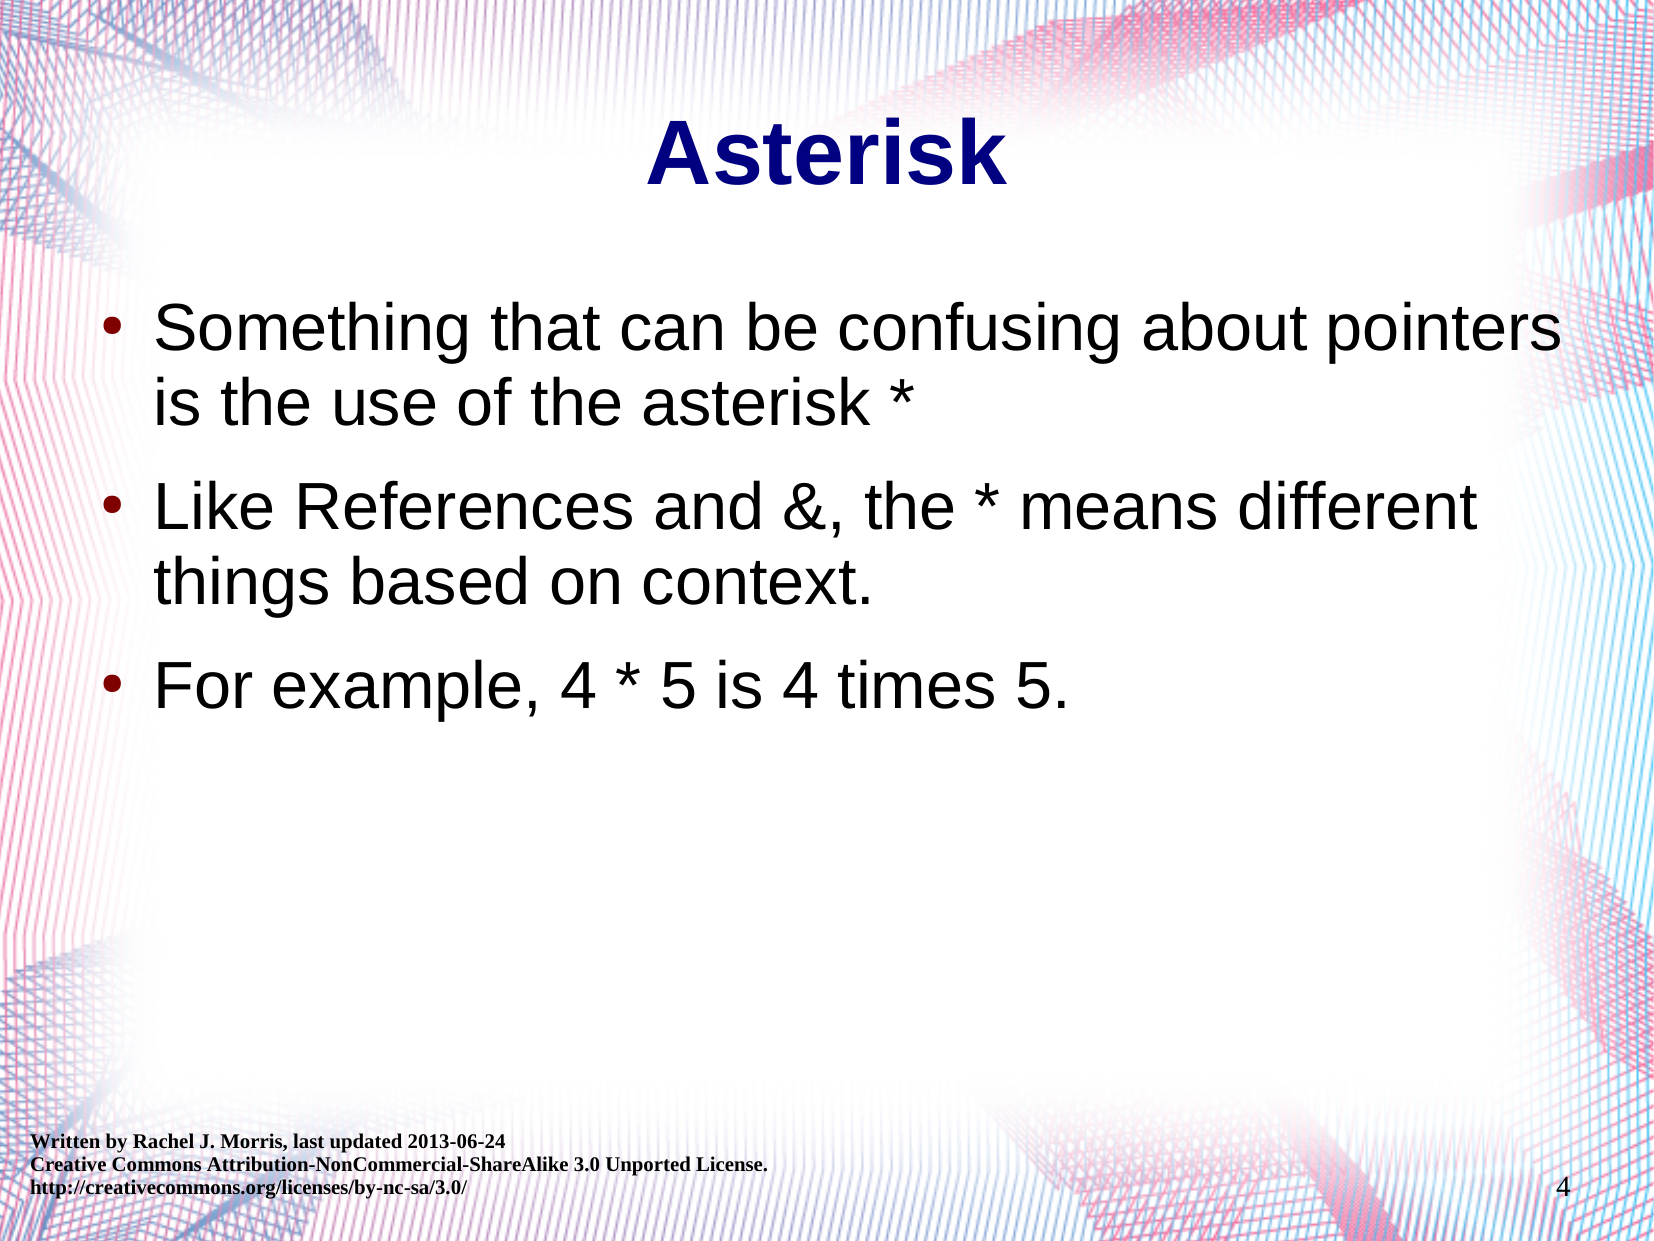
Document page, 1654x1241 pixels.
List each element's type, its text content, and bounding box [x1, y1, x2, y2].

picture [0, 0, 1654, 1241]
title Asterisk [82, 49, 1571, 257]
list Something that can be confusing about pointers is the use of the asterisk * Like References and &, the * means different things based on context. For example, 4 * 5 is 4 times 5. [82, 290, 1571, 1010]
